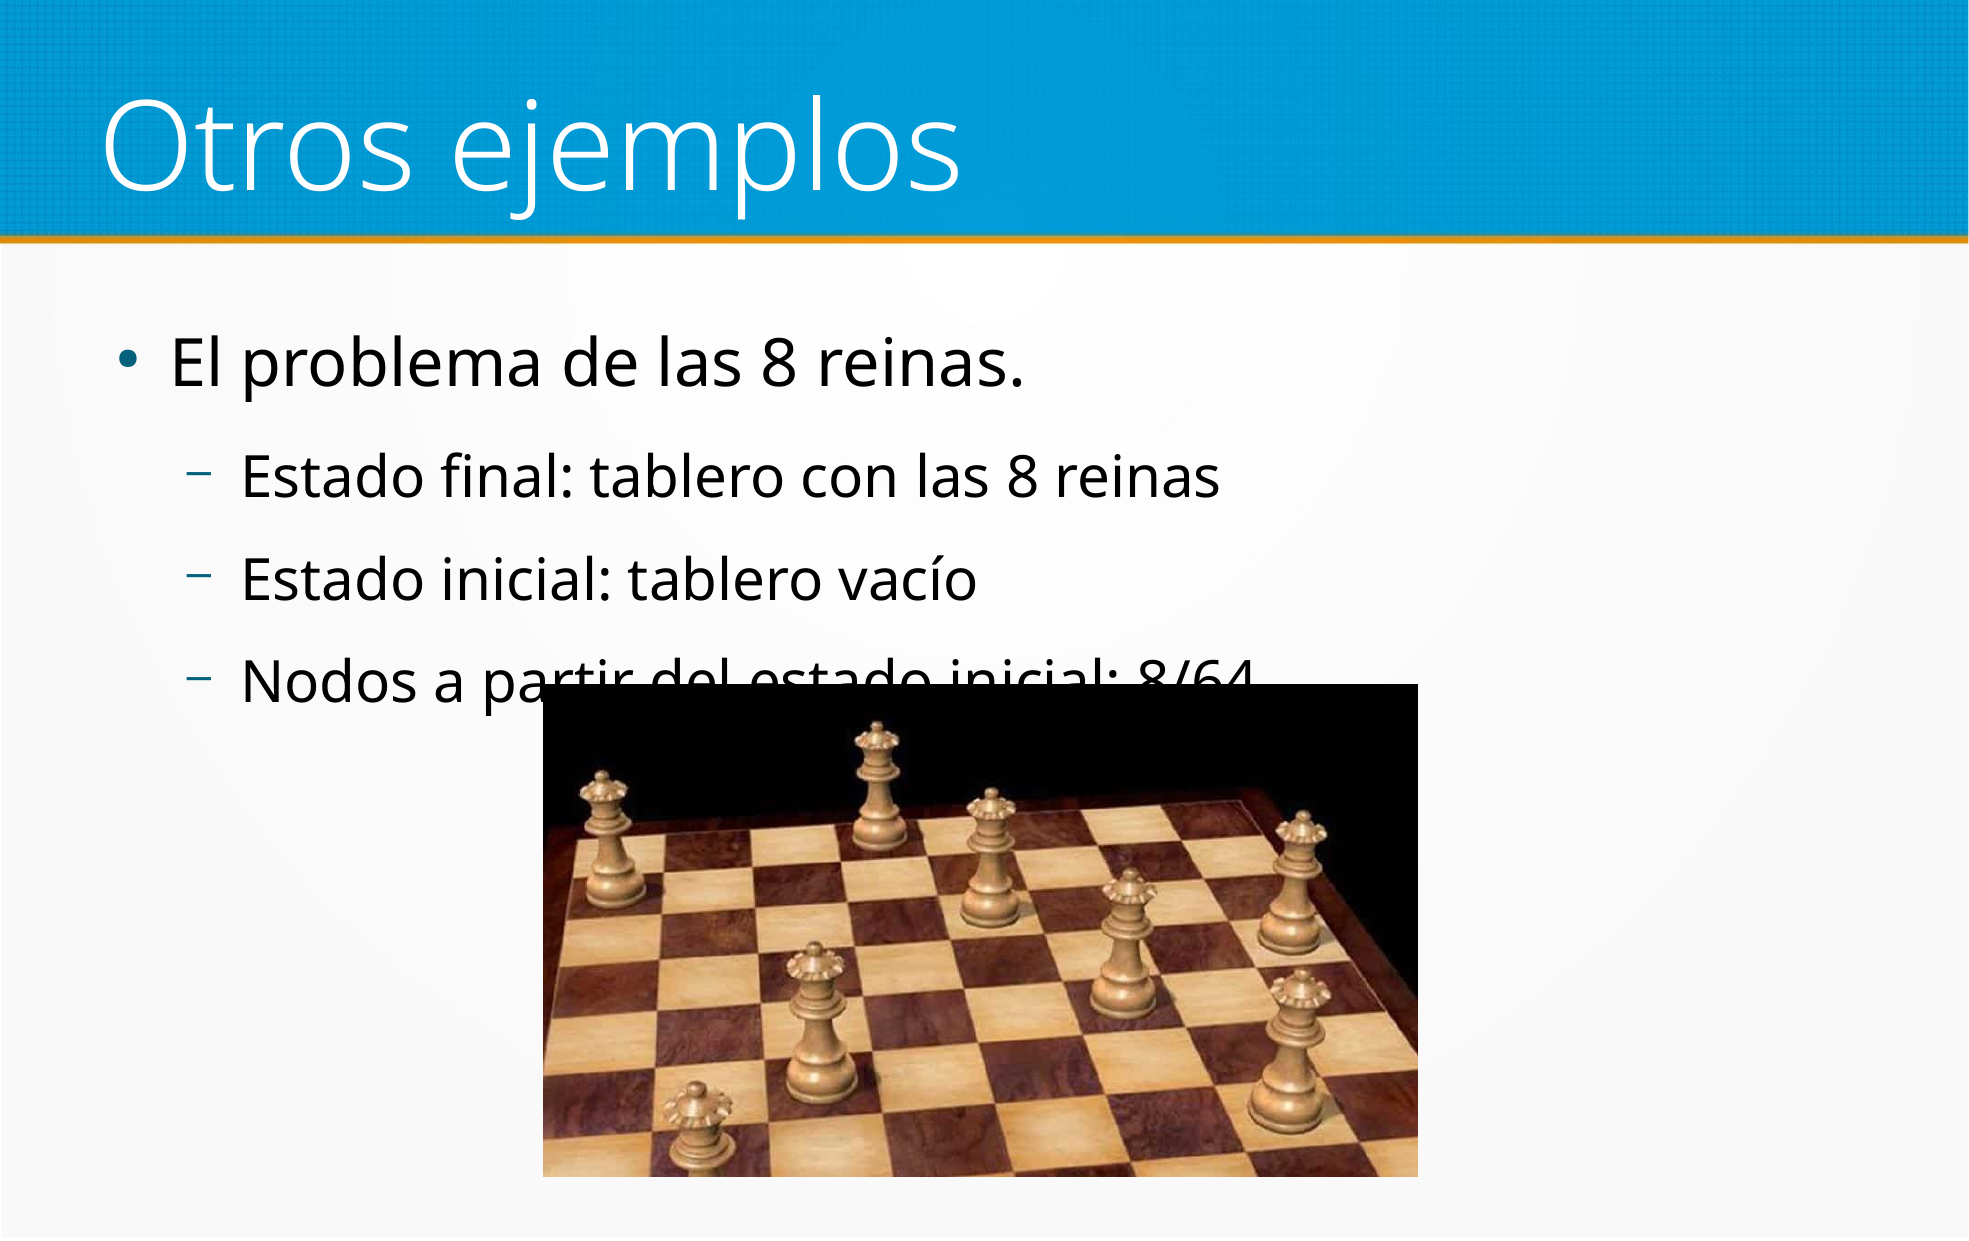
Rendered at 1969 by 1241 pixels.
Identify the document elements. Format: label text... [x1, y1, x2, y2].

title Otros ejemplos [98, 19, 1870, 227]
picture [0, 233, 1969, 1241]
list El problema de las 8 reinas. Estado final: tablero con las 8 reinas Estado inicial: tablero vacío Nodos a partir del estado inicial: 8/64 [98, 315, 1861, 1081]
